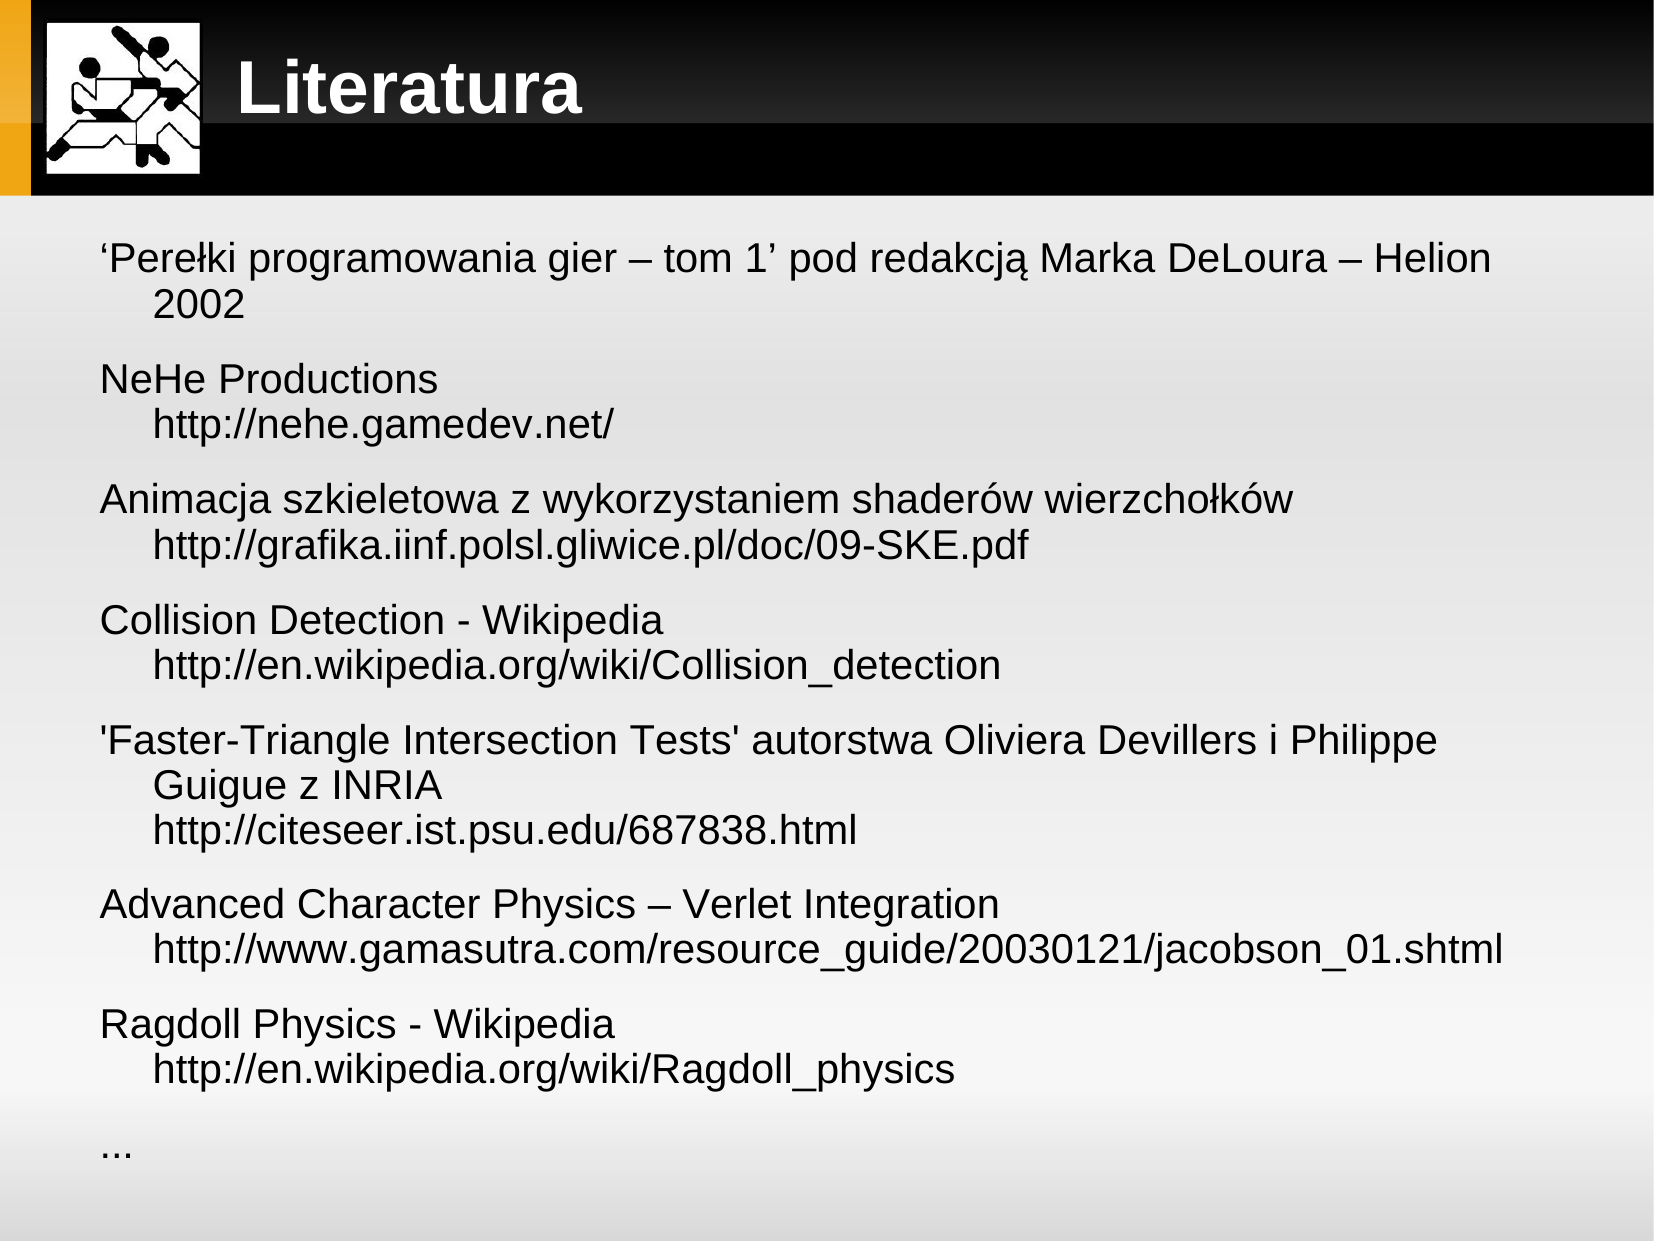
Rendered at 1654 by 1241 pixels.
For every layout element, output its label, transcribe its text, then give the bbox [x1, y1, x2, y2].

picture [0, 0, 1654, 1241]
text_box Literatura [236, 47, 1595, 130]
text_box ‘Perełki programowania gier – tom 1’ pod redakcją Marka DeLoura – Helion 2002 NeHe Productions http://nehe.gamedev.net/ Animacja szkieletowa z wykorzystaniem shaderów wierzchołków http://grafika.iinf.polsl.gliwice.pl/doc/09-SKE.pdf Collision Detection - Wikipedia http://en.wikipedia.org/wiki/Collision_detection 'Faster-Triangle Intersection Tests' autorstwa Oliviera Devillers i Philippe Guigue z INRIA http://citeseer.ist.psu.edu/687838.html Advanced Character Physics – Verlet Integration http://www.gamasutra.com/resource_guide/20030121/jacobson_01.shtml Ragdoll Physics - Wikipedia http://en.wikipedia.org/wiki/Ragdoll_physics ... [82, 236, 1571, 1168]
